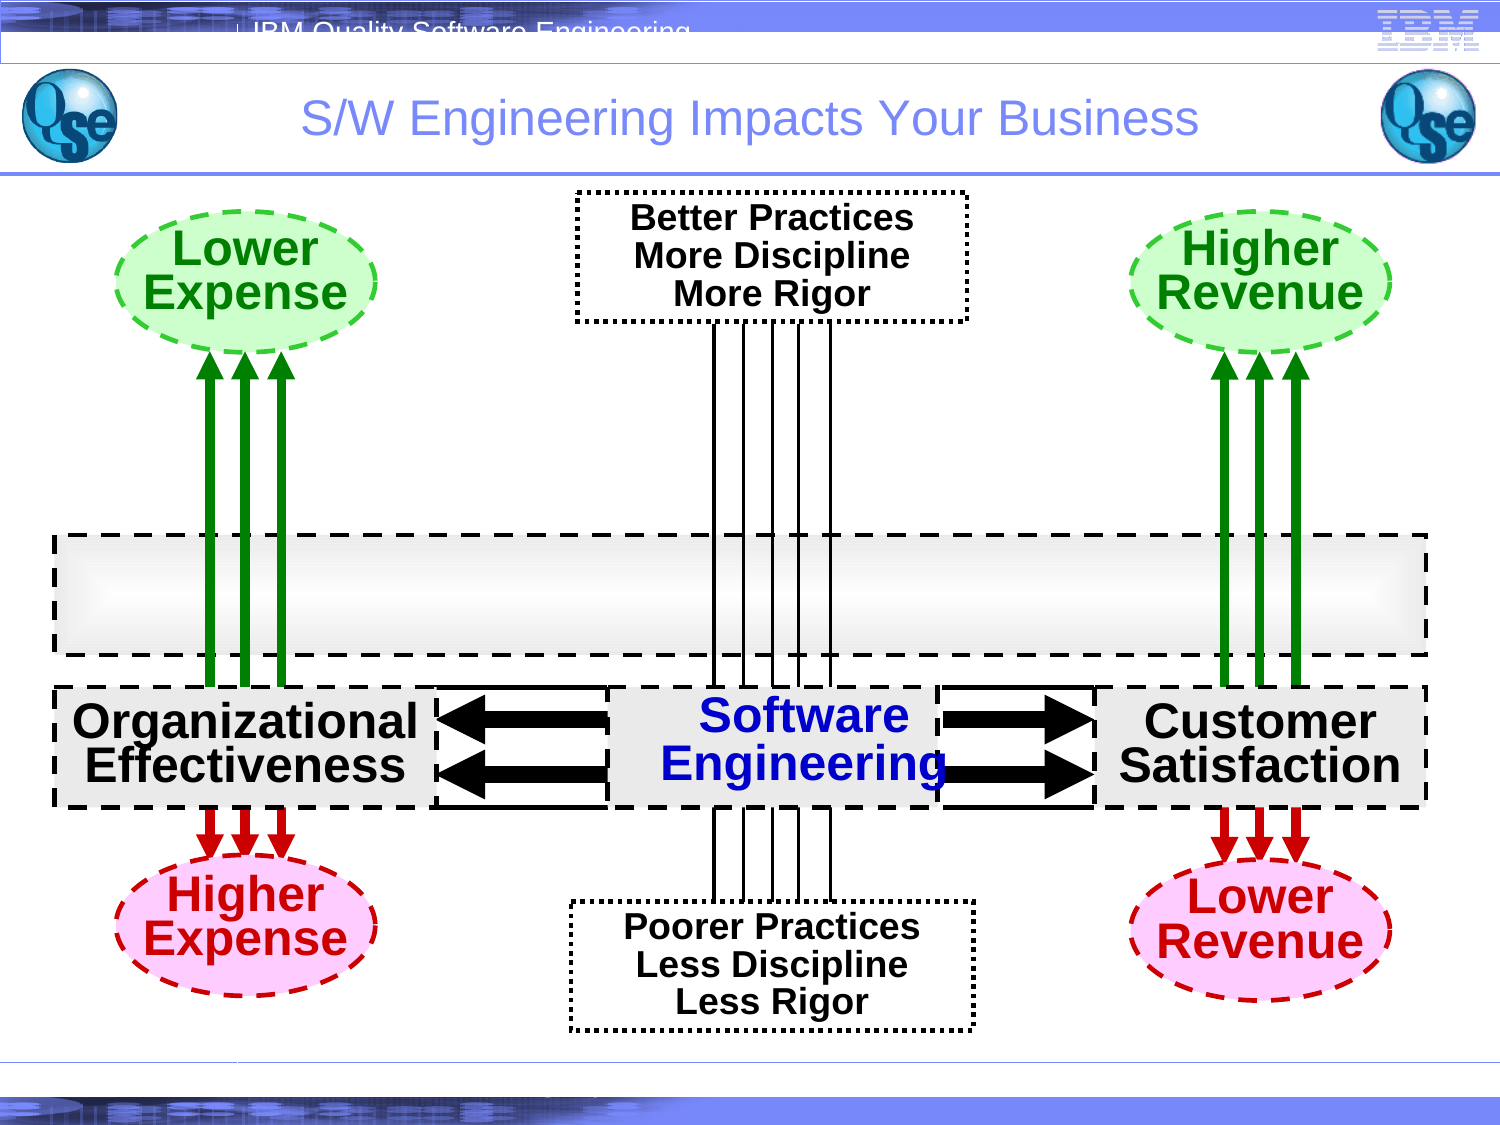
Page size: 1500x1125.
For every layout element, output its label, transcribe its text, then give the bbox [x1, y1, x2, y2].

text_box [1160, 975, 1361, 1001]
text_box Lower Revenue [1103, 870, 1417, 975]
text_box [1192, 859, 1328, 870]
text_box [1264, 534, 1291, 655]
text_box [250, 534, 277, 655]
text_box Higher Expense [90, 867, 401, 973]
text_box [832, 534, 1220, 655]
text_box S/W Engineering Impacts Your Business [167, 87, 1334, 170]
picture [1376, 64, 1482, 170]
text_box [1229, 534, 1255, 655]
text_box Higher Revenue [1103, 222, 1417, 327]
text_box Lower Expense [90, 222, 401, 327]
text_box Software Engineering [607, 687, 938, 808]
picture [1, 1, 1500, 169]
text_box [286, 534, 712, 655]
text_box [800, 534, 829, 655]
text_box [173, 854, 319, 867]
text_box [177, 211, 314, 222]
text_box [1191, 211, 1329, 222]
text_box [716, 534, 742, 655]
text_box [145, 327, 346, 353]
text_box Organizational Effectiveness [54, 687, 437, 808]
text_box Better Practices More Discipline More Rigor [577, 192, 967, 322]
text_box [149, 973, 342, 996]
text_box [215, 534, 240, 655]
text_box [1301, 534, 1427, 655]
text_box Customer Satisfaction [1094, 687, 1427, 808]
text_box Poorer Practices Less Discipline Less Rigor [571, 901, 974, 1031]
text_box [54, 534, 205, 655]
picture [0, 1063, 1500, 1125]
text_box [774, 534, 797, 655]
text_box [1160, 327, 1360, 353]
text_box [745, 534, 771, 655]
